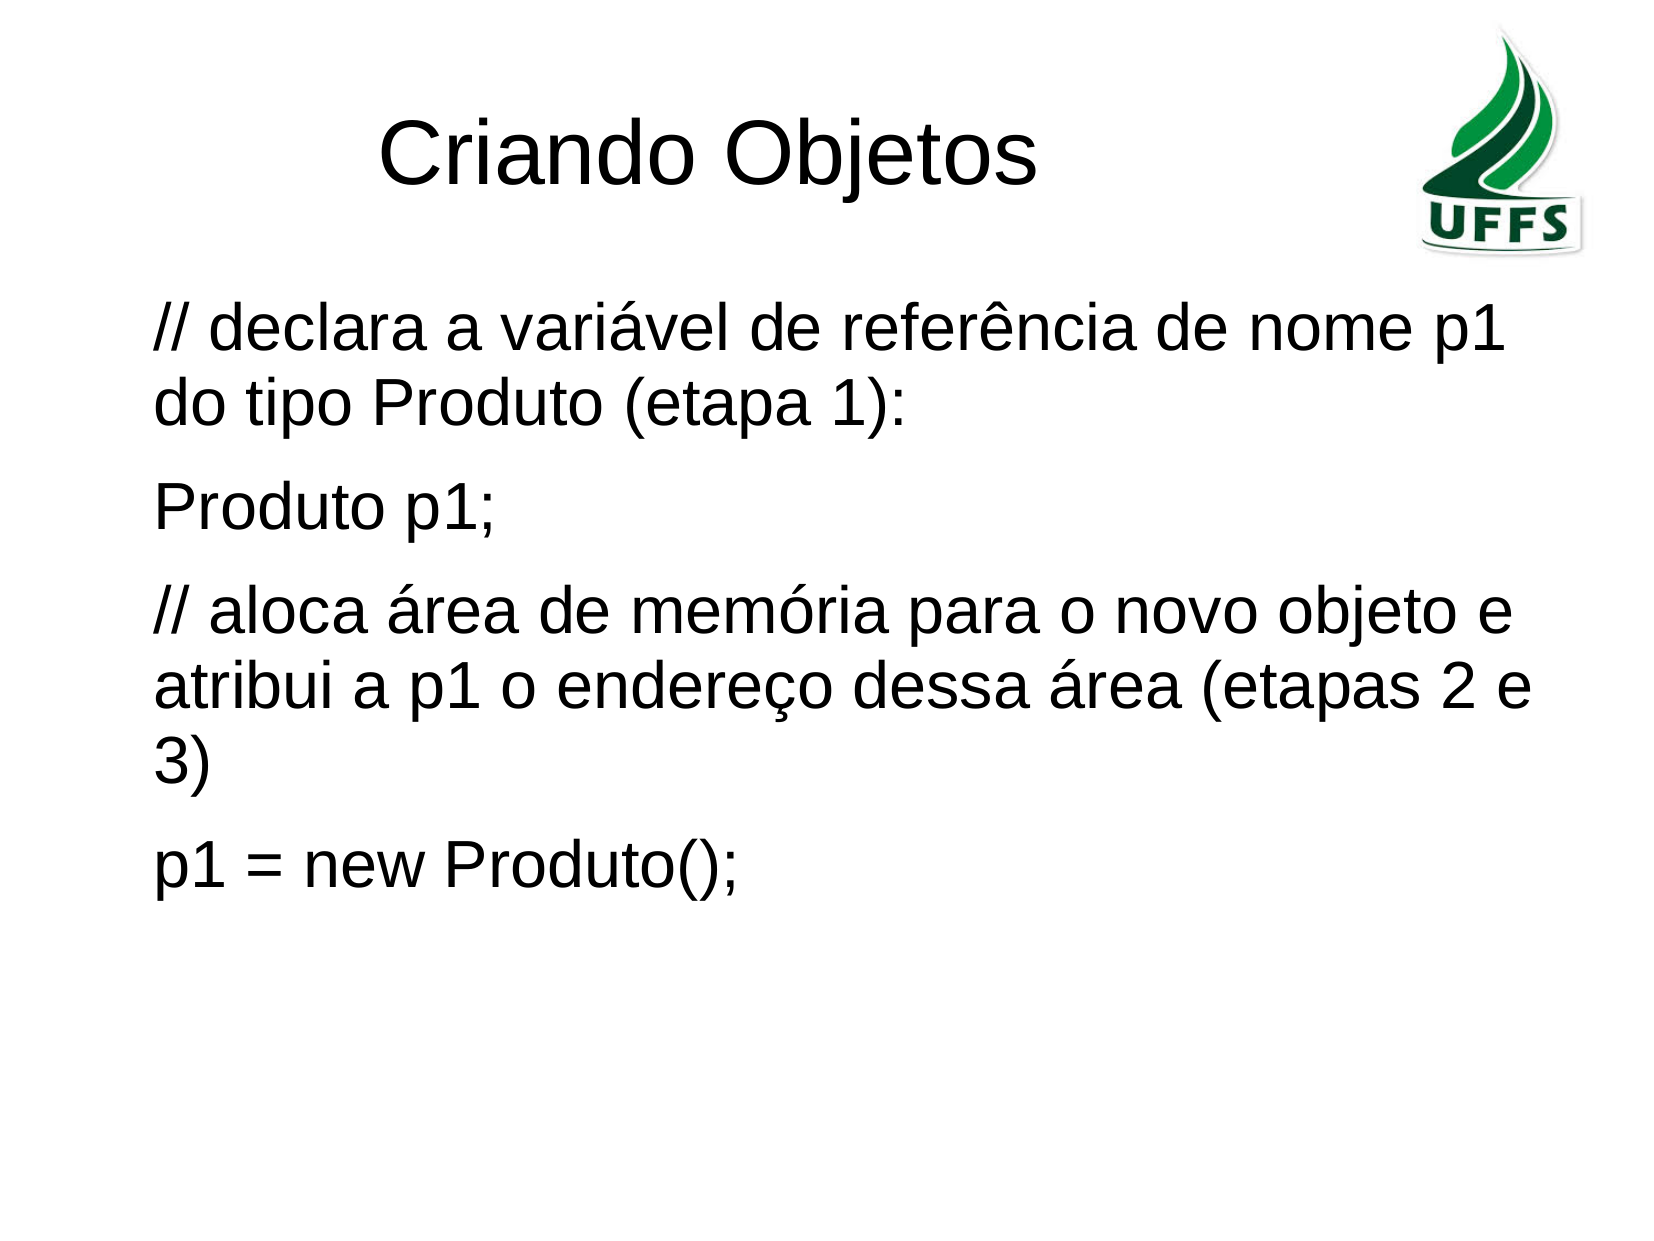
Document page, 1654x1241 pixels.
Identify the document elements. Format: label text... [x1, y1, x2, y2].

title Criando Objetos [82, 49, 1335, 257]
picture [1381, 20, 1624, 272]
list // declara a variável de referência de nome p1 do tipo Produto (etapa 1): Produto p1; // aloca área de memória para o novo objeto e atribui a p1 o endereço dessa área (etapas 2 e 3) p1 = new Produto(); [82, 290, 1571, 1010]
